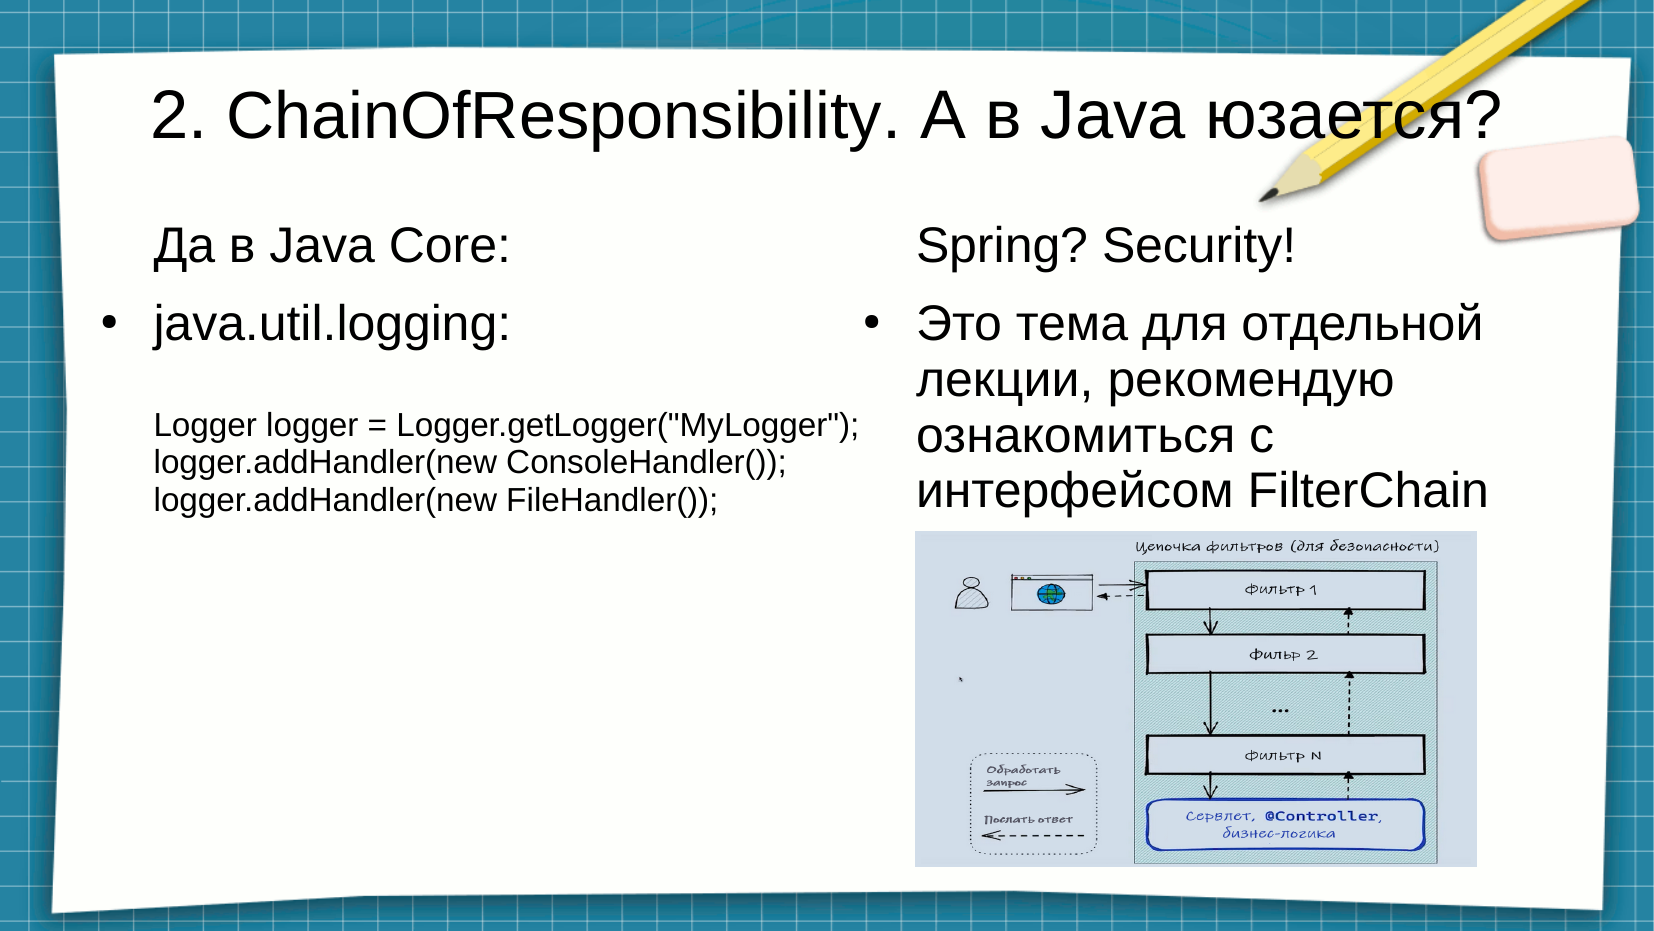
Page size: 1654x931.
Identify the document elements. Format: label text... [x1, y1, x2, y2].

picture [0, 0, 1654, 931]
list Spring? Security! Это тема для отдельной лекции, рекомендую ознакомиться с интерфейсом FilterChain [845, 217, 1572, 857]
title 2. ChainOfResponsibility. А в Java юзается? [82, 37, 1571, 193]
list Да в Java Core: java.util.logging: Logger logger = Logger.getLogger("MyLogger"); logger.addHandler(new ConsoleHandler()); logger.addHandler(new FileHandler()); [82, 217, 845, 857]
